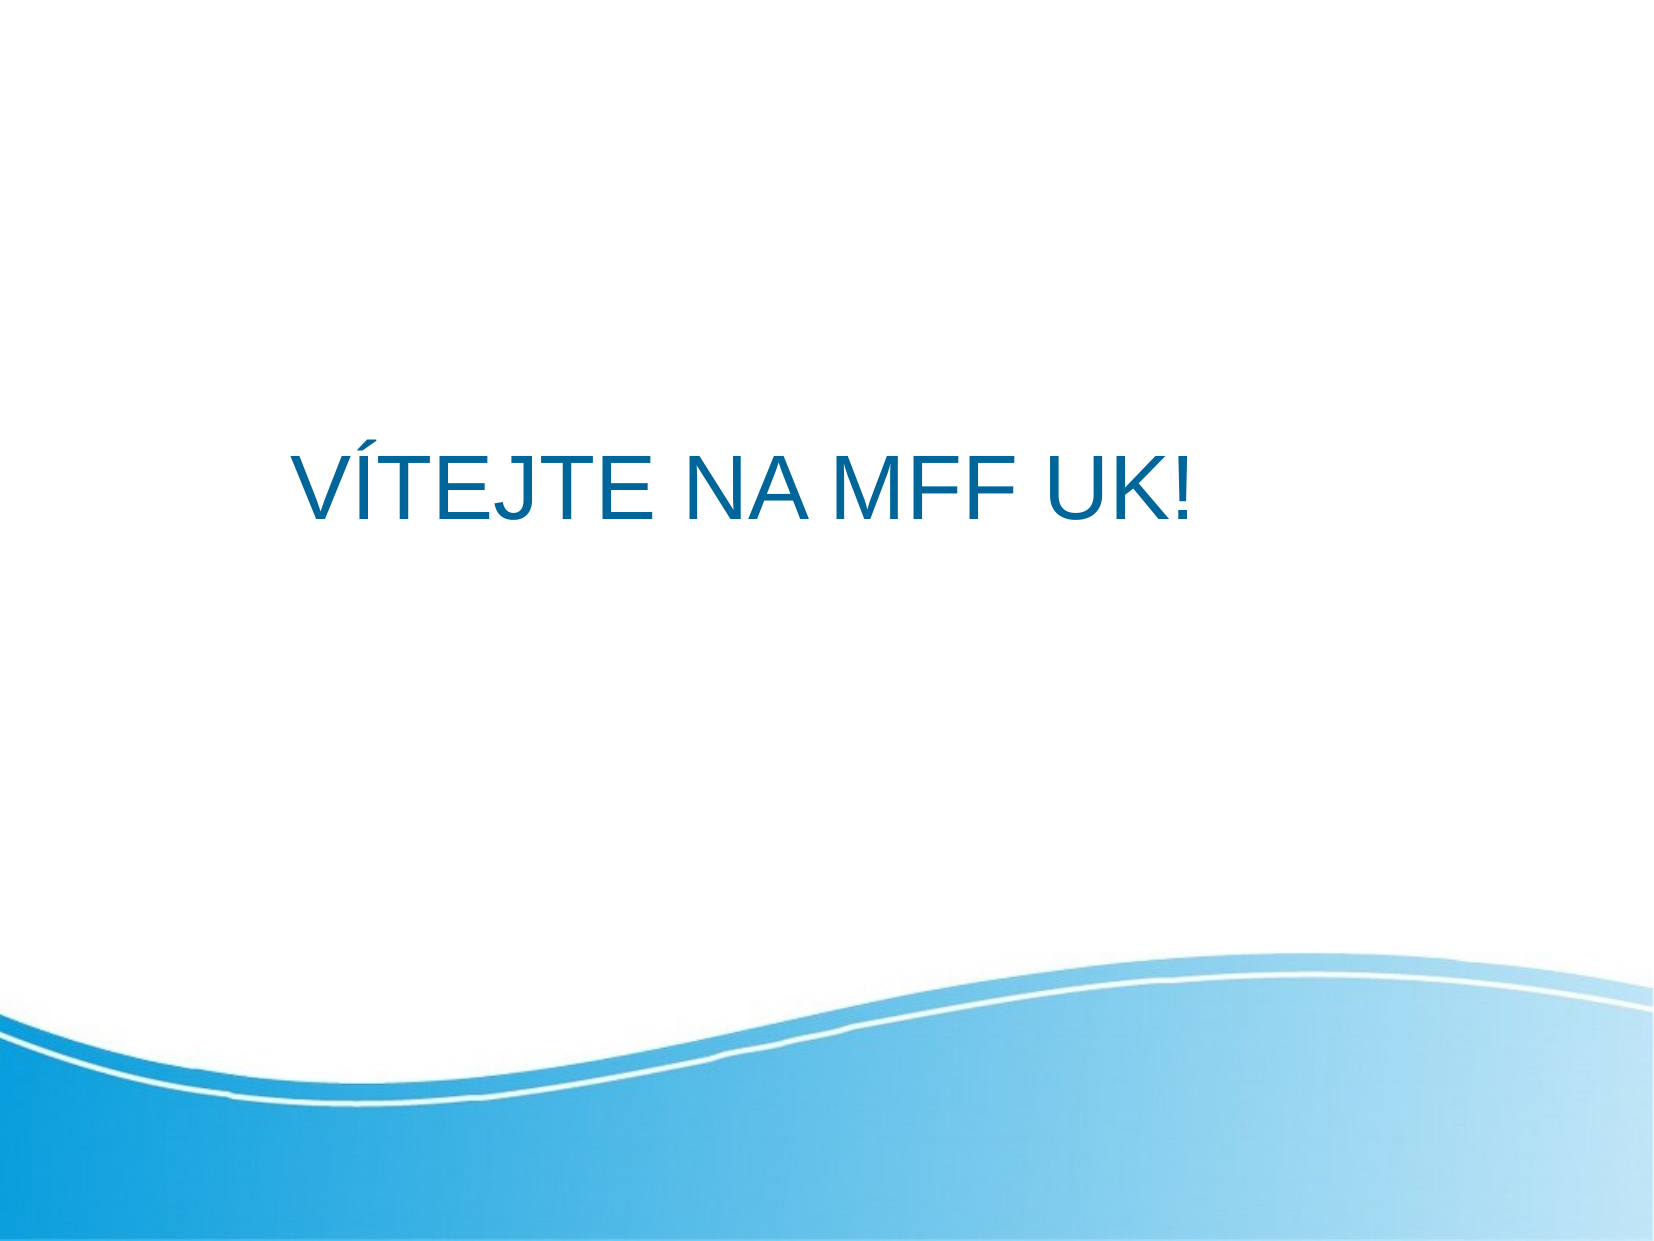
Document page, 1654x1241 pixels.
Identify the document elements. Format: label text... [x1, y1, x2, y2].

picture [0, 952, 1654, 1241]
title VÍTEJTE NA MFF UK! [0, 384, 1489, 592]
